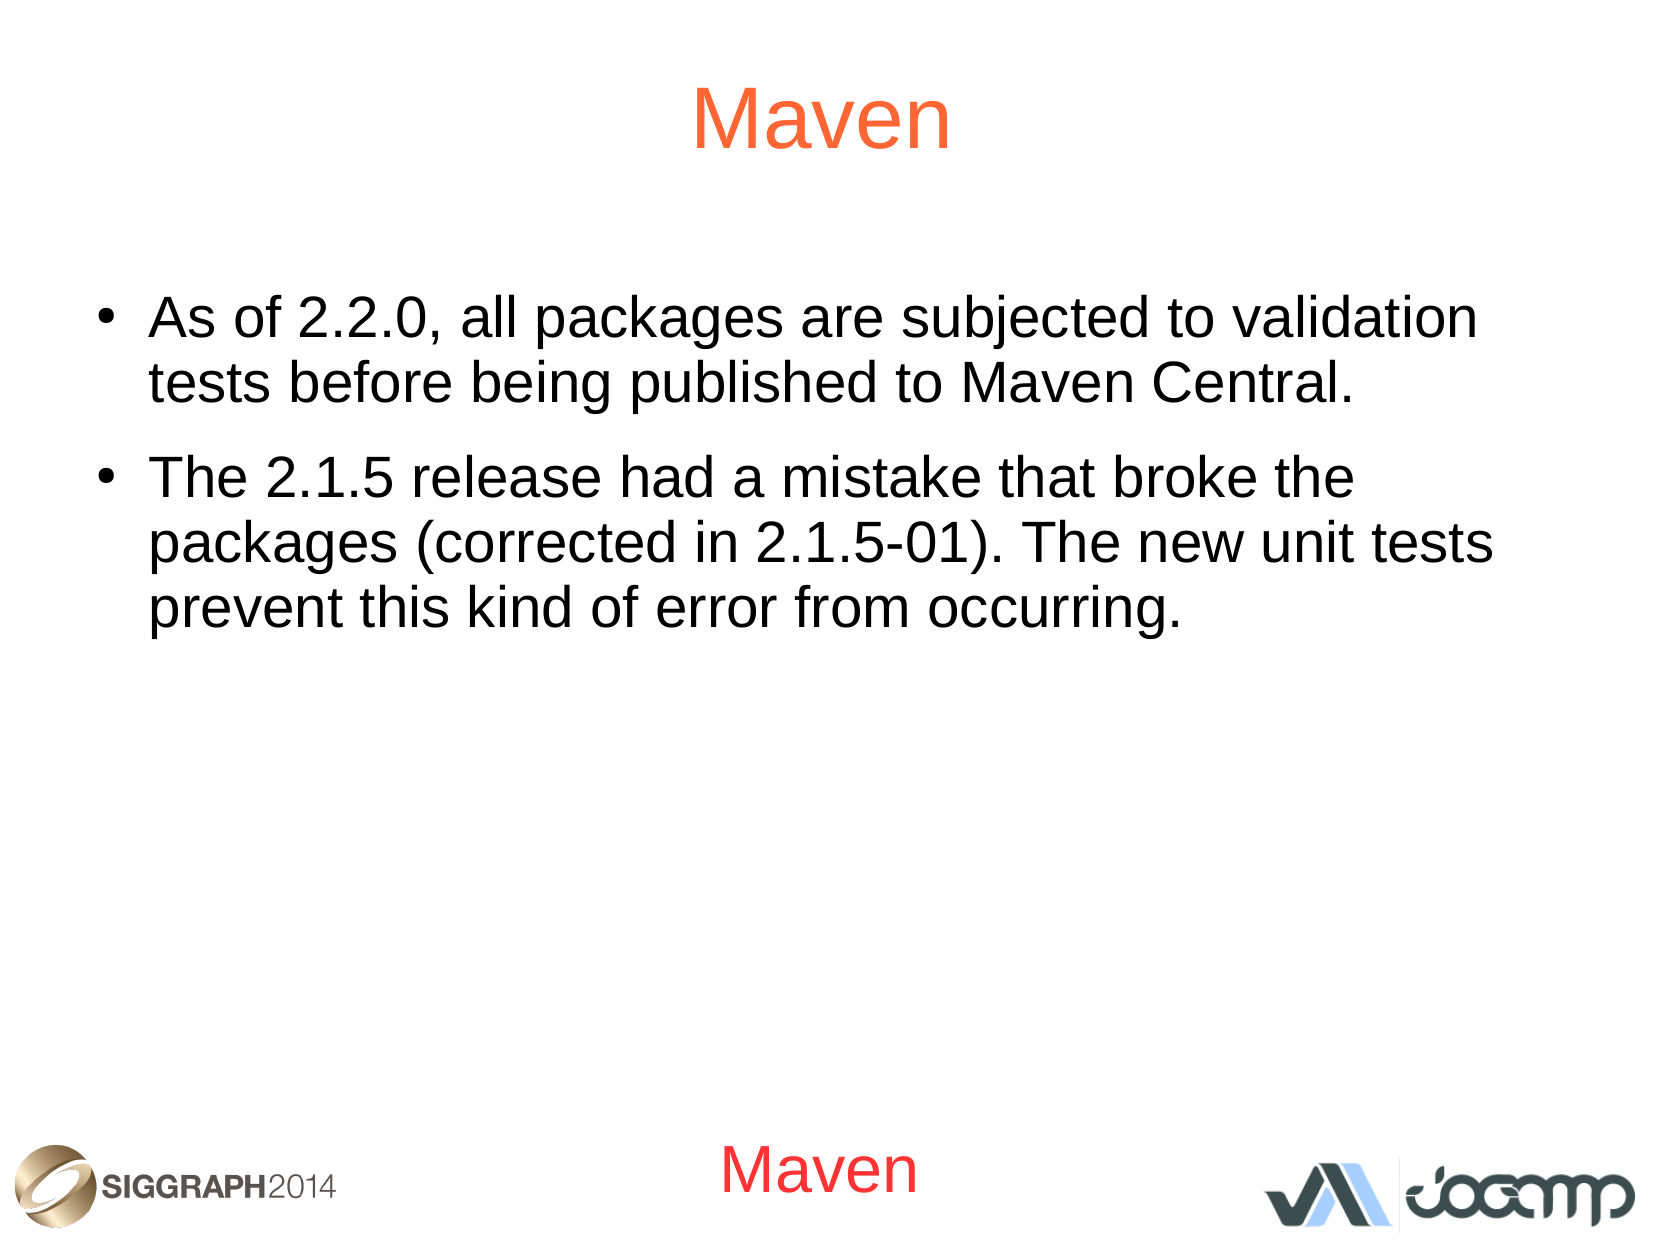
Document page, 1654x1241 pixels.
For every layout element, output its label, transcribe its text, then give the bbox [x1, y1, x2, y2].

list As of 2.2.0, all packages are subjected to validation tests before being published to Maven Central. The 2.1.5 release had a mistake that broke the packages (corrected in 2.1.5-01). The new unit tests prevent this kind of error from occurring. [78, 285, 1543, 1111]
picture [7, 1133, 343, 1239]
text_box Maven [705, 1125, 936, 1215]
title Maven [68, 49, 1576, 188]
picture [1262, 1157, 1635, 1233]
